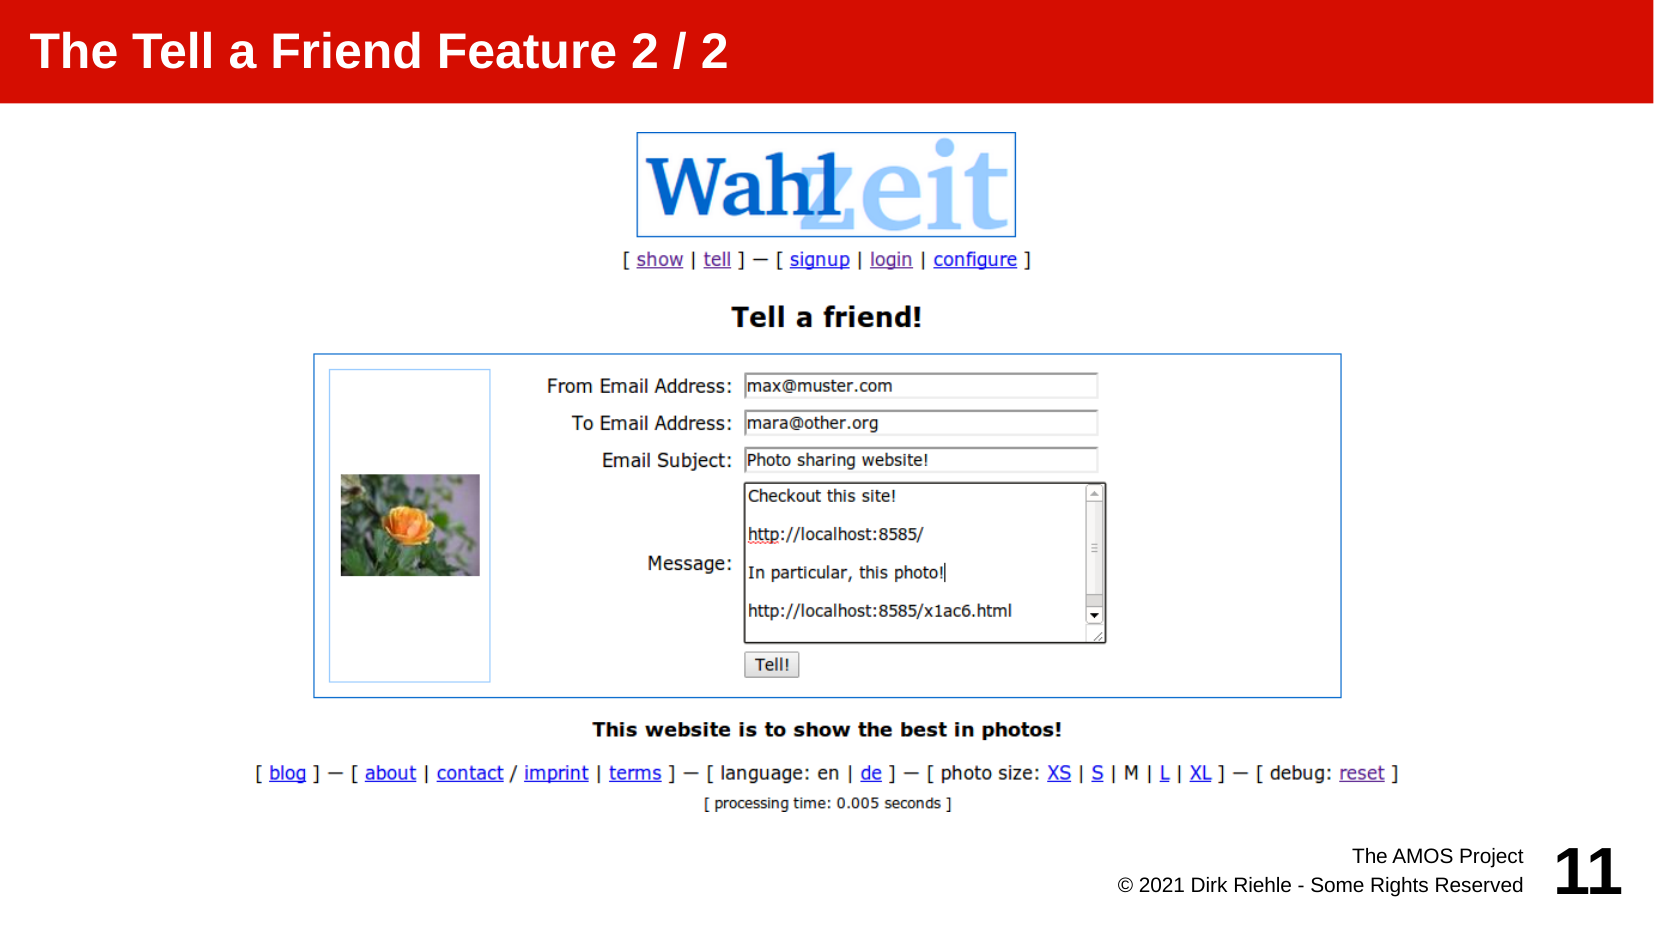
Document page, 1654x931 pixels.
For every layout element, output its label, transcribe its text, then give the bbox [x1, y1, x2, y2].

title The Tell a Friend Feature 2 / 2 [0, 0, 1654, 104]
picture [256, 132, 1398, 813]
